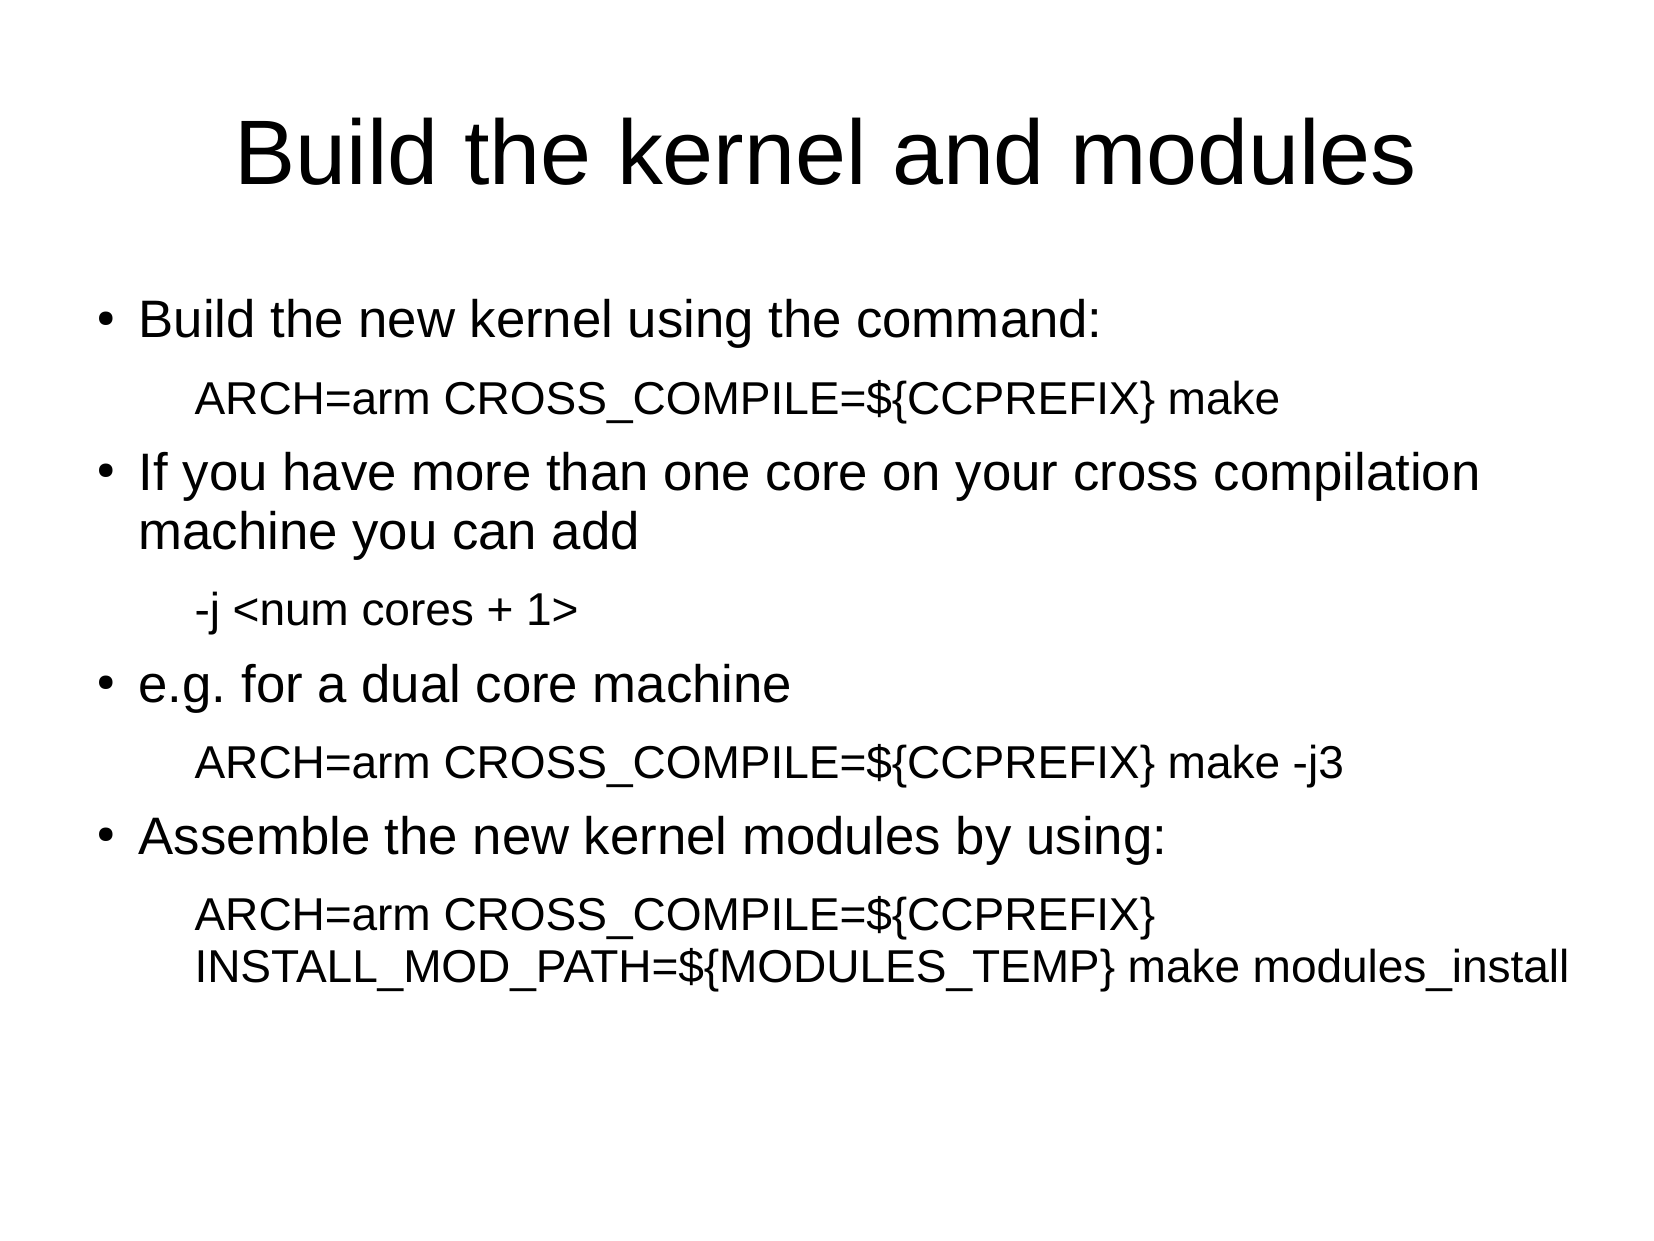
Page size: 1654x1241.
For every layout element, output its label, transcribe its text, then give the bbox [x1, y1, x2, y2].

list Build the new kernel using the command: ARCH=arm CROSS_COMPILE=${CCPREFIX} make If you have more than one core on your cross compilation machine you can add -j <num cores + 1> e.g. for a dual core machine ARCH=arm CROSS_COMPILE=${CCPREFIX} make -j3 Assemble the new kernel modules by using: ARCH=arm CROSS_COMPILE=${CCPREFIX} INSTALL_MOD_PATH=${MODULES_TEMP} make modules_install [82, 290, 1571, 1010]
title Build the kernel and modules [82, 49, 1571, 257]
